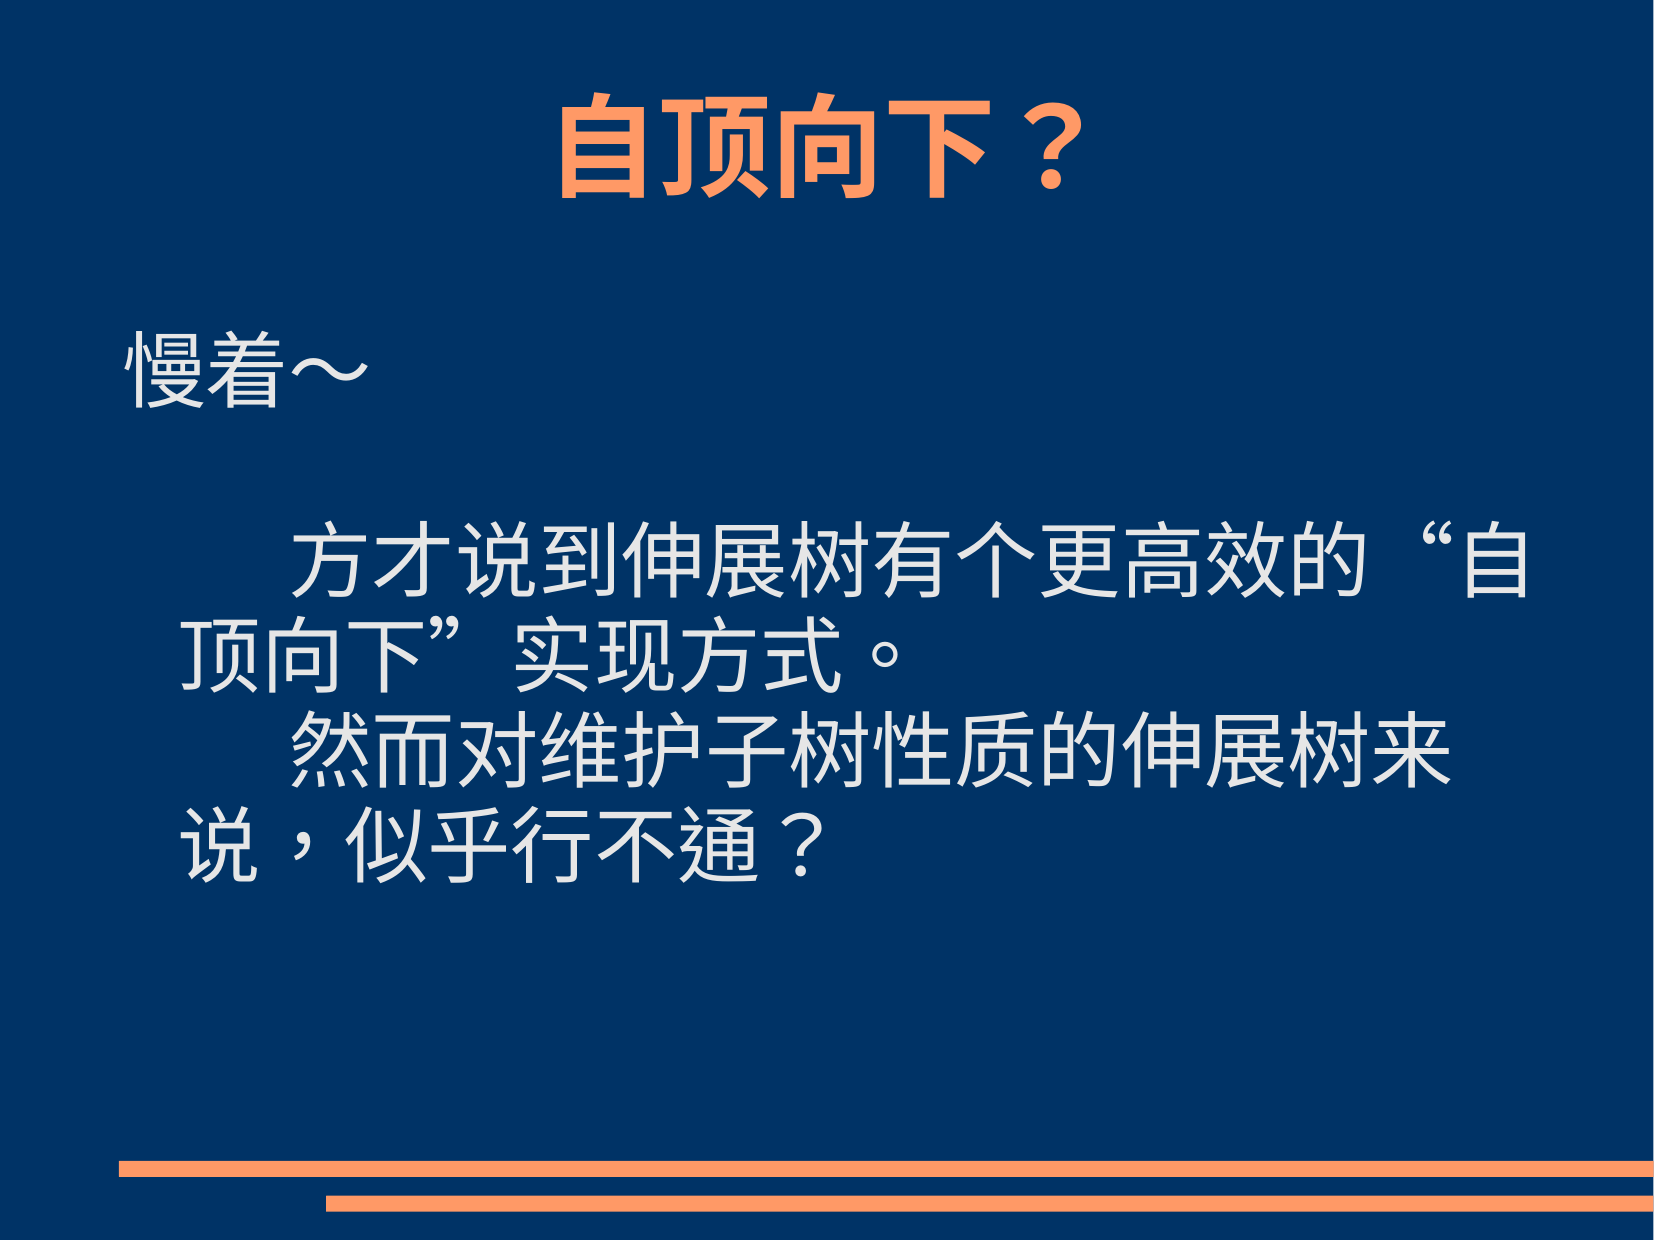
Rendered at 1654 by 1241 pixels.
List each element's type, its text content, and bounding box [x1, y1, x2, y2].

list 慢着～ 方才说到伸展树有个更高效的“自顶向下”实现方式。 然而对维护子树性质的伸展树来说，似乎行不通？ [121, 322, 1561, 1132]
title 自顶向下？ [121, 46, 1534, 253]
